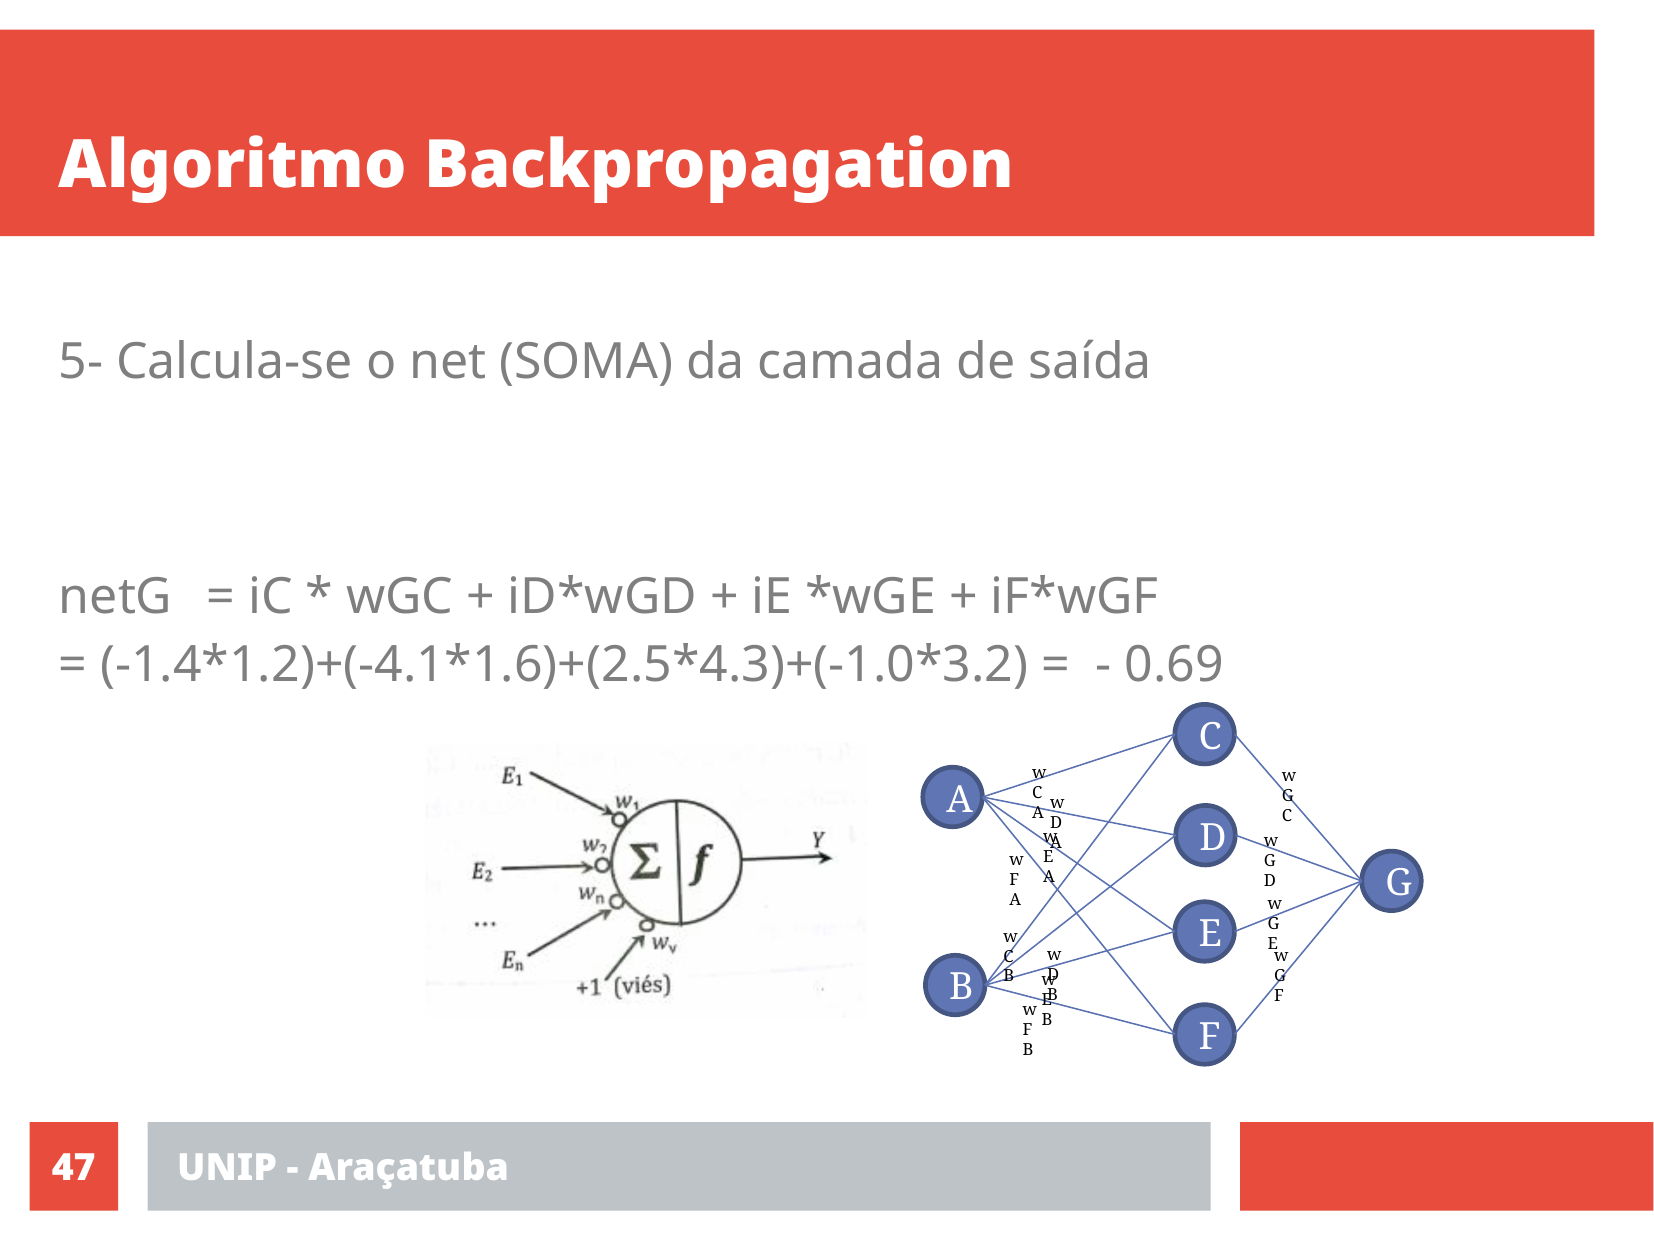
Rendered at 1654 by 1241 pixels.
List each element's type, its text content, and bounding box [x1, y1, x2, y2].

text_box F [1174, 1004, 1235, 1065]
text_box wFB [1007, 991, 1053, 1017]
text_box wCA [1017, 754, 1066, 780]
text_box wFA [994, 841, 1042, 866]
text_box wEA [1028, 818, 1076, 844]
text_box wEB [1026, 961, 1073, 987]
text_box G [1361, 851, 1422, 911]
text_box wGE [1252, 885, 1301, 911]
text_box C [1174, 704, 1235, 764]
text_box wCB [988, 917, 1036, 943]
title Algoritmo Backpropagation [59, 59, 1595, 207]
text_box wDB [1032, 936, 1080, 962]
text_box A [922, 767, 983, 827]
text_box E [1174, 901, 1235, 962]
picture [425, 742, 868, 1018]
text_box wGD [1248, 822, 1299, 848]
text_box wDA [1035, 784, 1085, 810]
text_box wGF [1259, 937, 1307, 963]
text_box B [925, 955, 985, 1015]
text_box wGC [1266, 757, 1316, 783]
list 5- Calcula-se o net (SOMA) da camada de saída netG = iC * wGC + iD*wGD + iE *wGE + iF*wGF = (-1.4*1.2)+(-4.1*1.6)+(2.5*4.3)+(-1.0*3.2) = - 0.69 [59, 324, 1565, 1093]
text_box D [1175, 805, 1236, 865]
